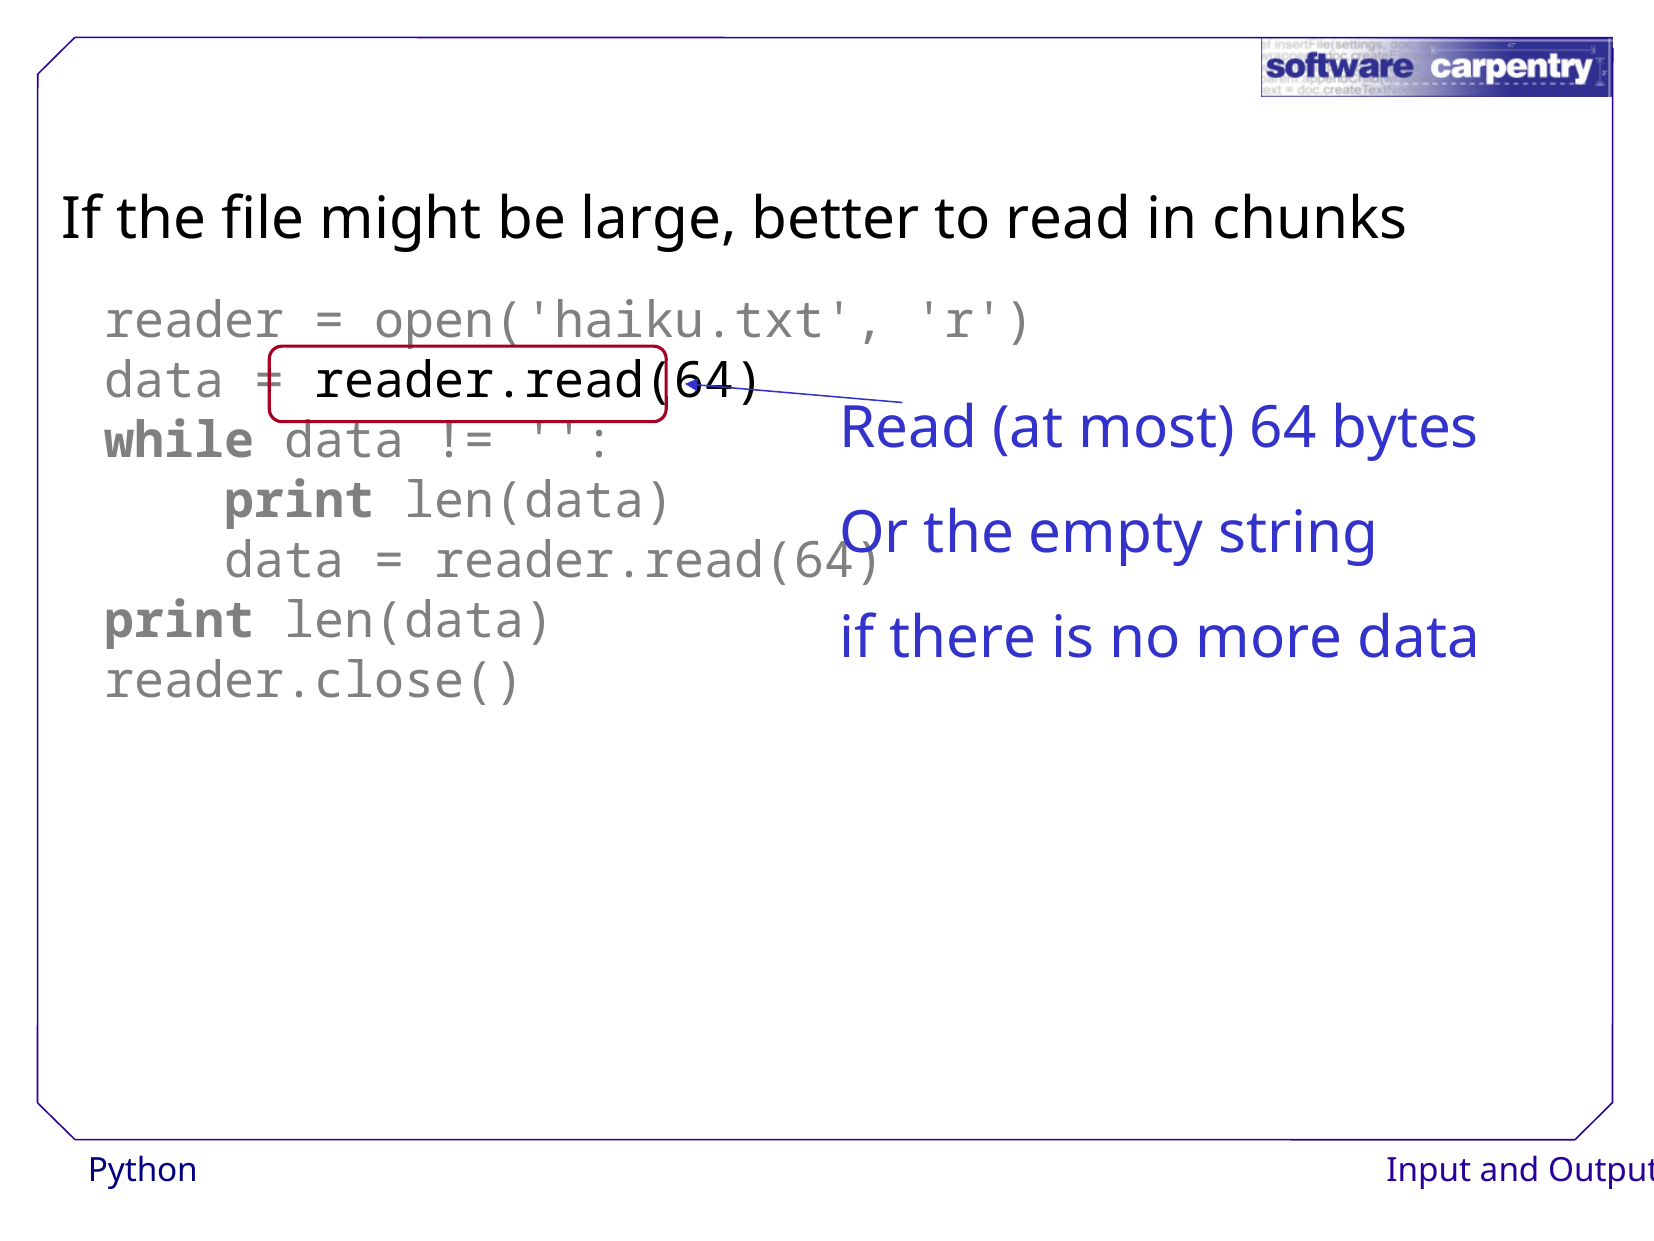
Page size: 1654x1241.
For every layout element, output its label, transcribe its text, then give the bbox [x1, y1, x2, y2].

text_box Read (at most) 64 bytes Or the empty string if there is no more data [824, 346, 1645, 677]
picture [1261, 39, 1613, 97]
text_box If the file might be large, better to read in chunks [47, 138, 1573, 259]
text_box reader = open('haiku.txt', 'r') data = reader.read(64) while data != '': print len(data) data = reader.read(64) print len(data) reader.close() [89, 279, 1512, 1027]
